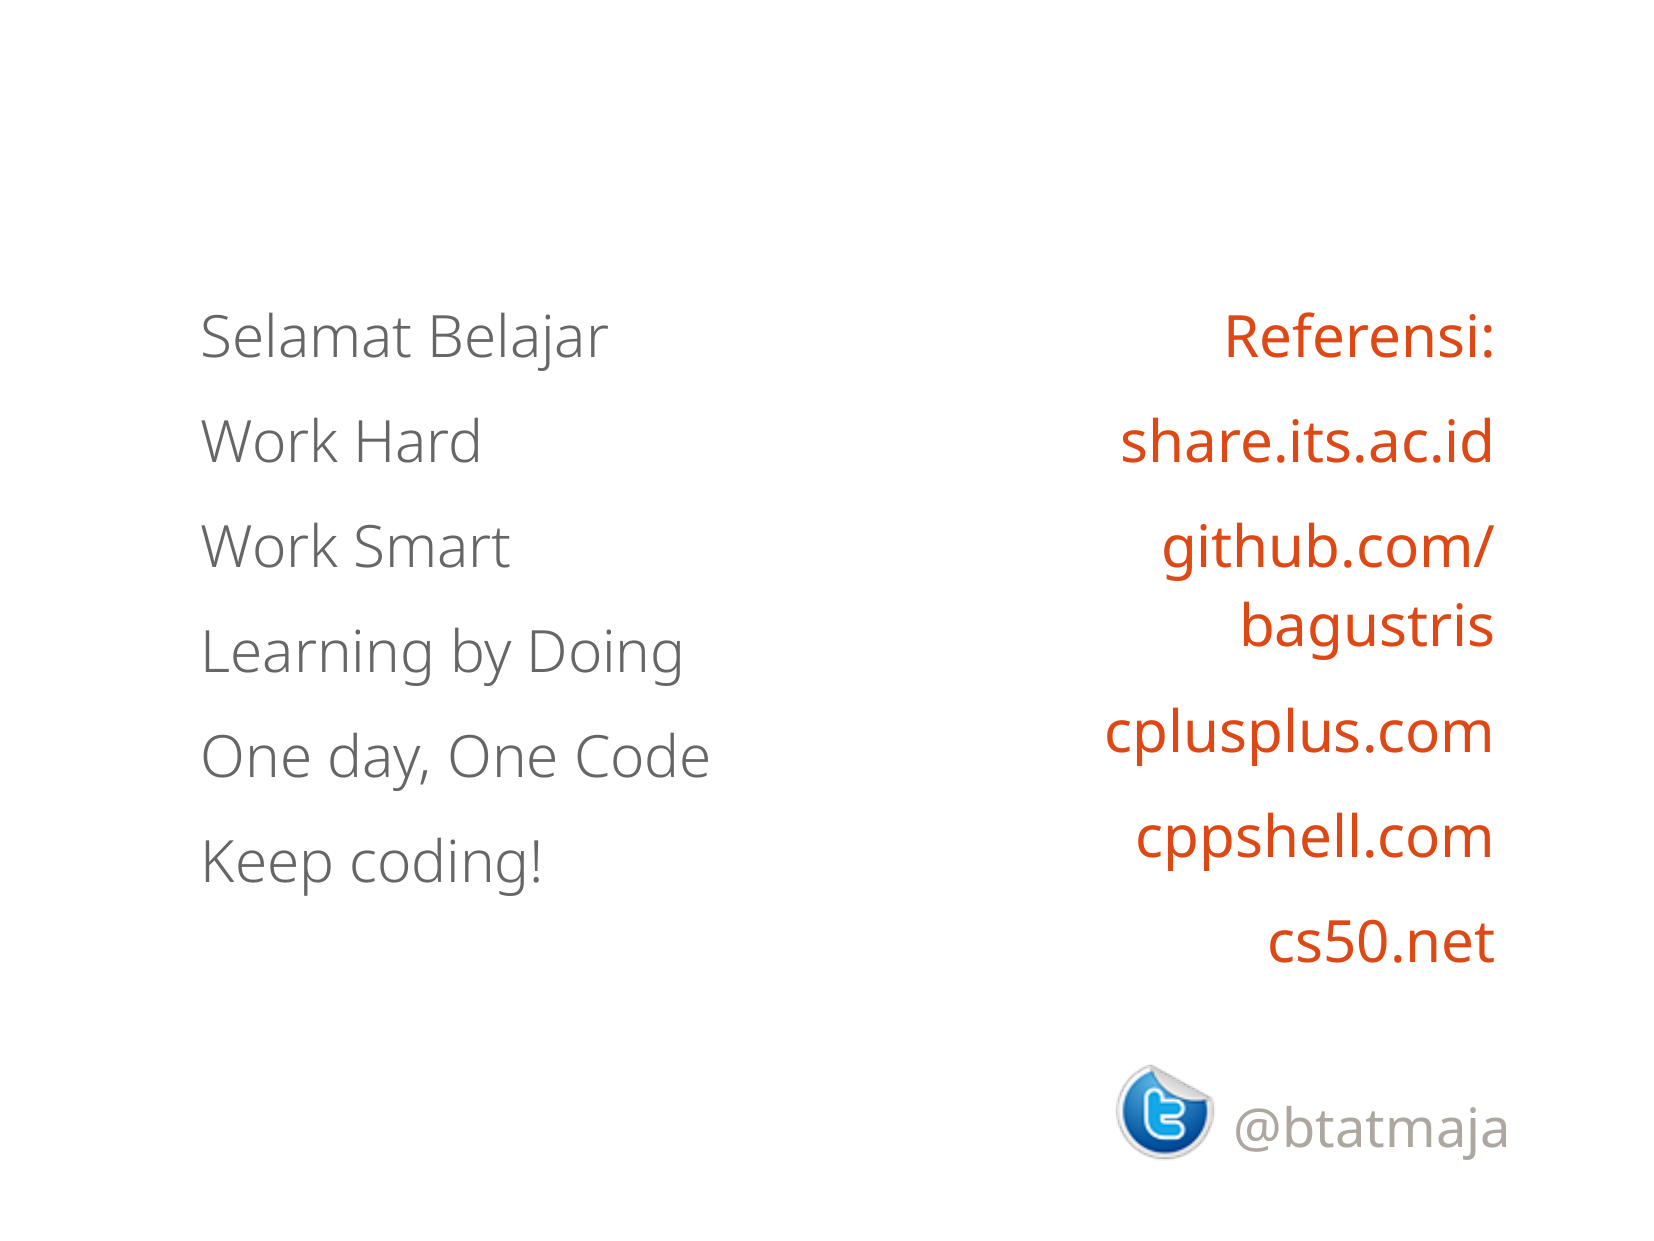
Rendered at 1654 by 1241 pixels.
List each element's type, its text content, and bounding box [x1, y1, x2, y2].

list Selamat Belajar Work Hard Work Smart Learning by Doing One day, One Code Keep coding! [129, 295, 758, 1010]
picture [1115, 1062, 1216, 1163]
list Referensi: share.its.ac.id github.com/bagustris cplusplus.com cppshell.com cs50.net [868, 295, 1496, 1010]
text_box @btatmaja [1219, 1082, 1533, 1159]
